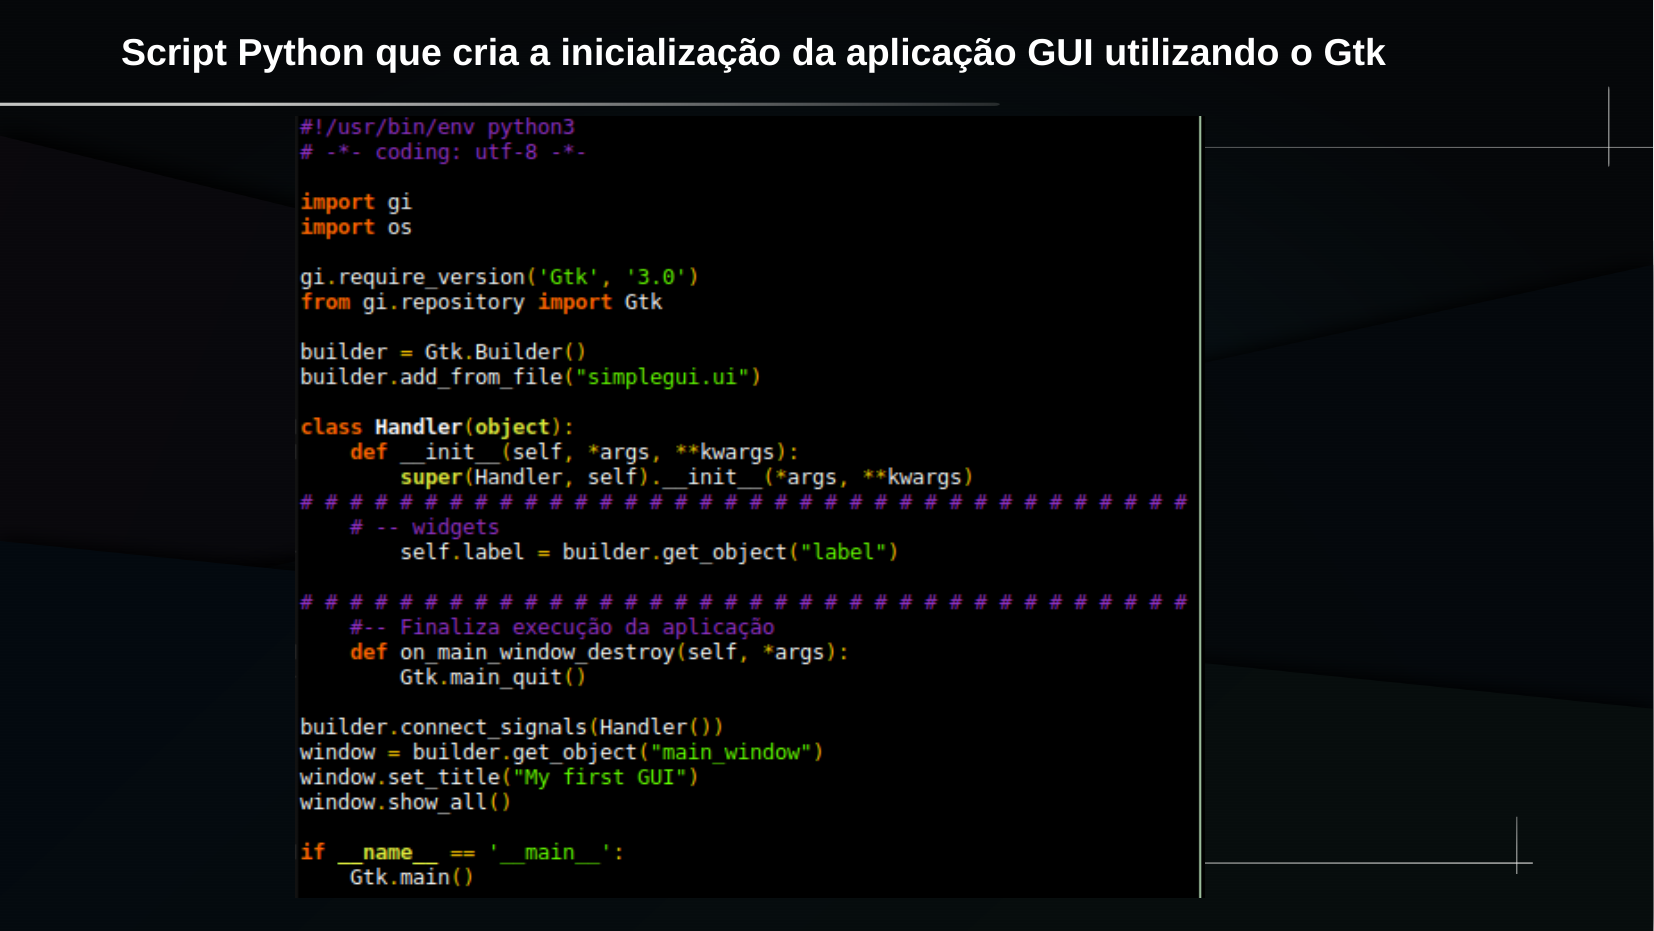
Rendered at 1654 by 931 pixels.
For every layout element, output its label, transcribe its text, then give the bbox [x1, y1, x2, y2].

text_box Script Python que cria a inicialização da aplicação GUI utilizando o Gtk [106, 23, 1403, 81]
picture [0, 0, 1654, 931]
